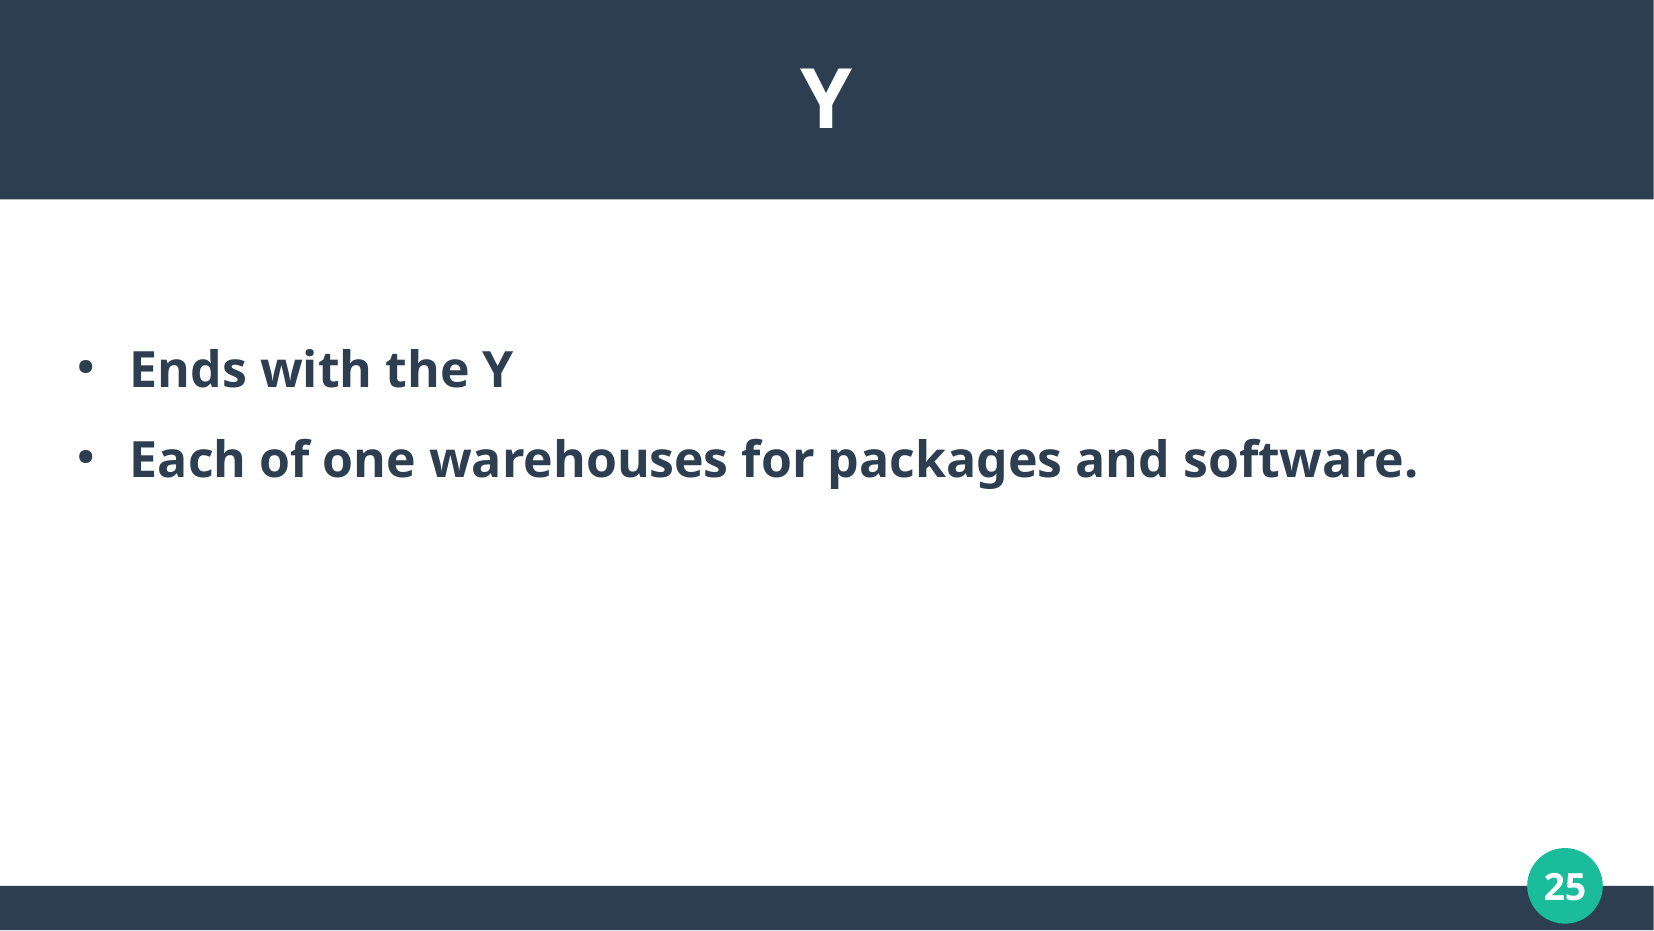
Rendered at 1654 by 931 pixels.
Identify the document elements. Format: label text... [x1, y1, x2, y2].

list Ends with the Y Each of one warehouses for packages and software. [59, 243, 1595, 864]
title Y [59, 37, 1595, 156]
